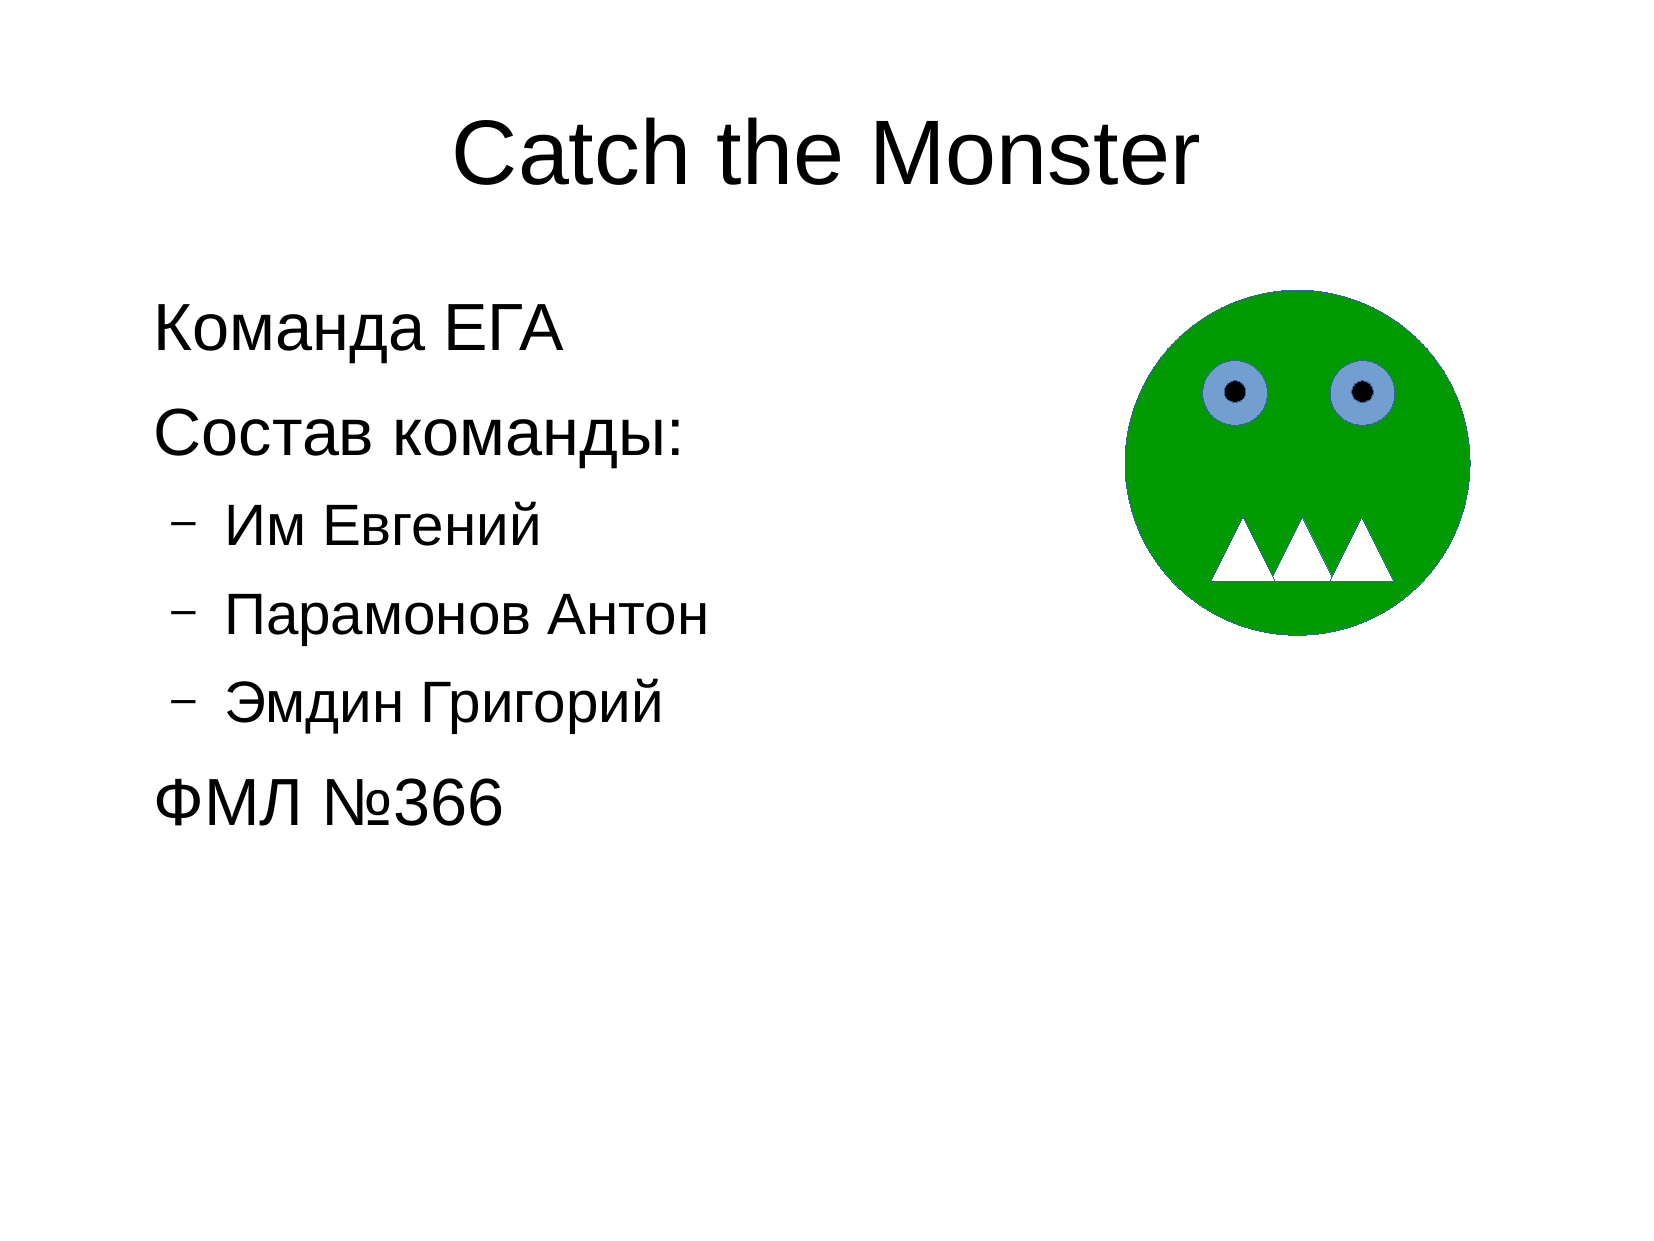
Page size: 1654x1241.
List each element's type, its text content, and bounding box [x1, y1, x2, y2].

title Catch the Monster [82, 49, 1571, 257]
text_box [1125, 290, 1471, 636]
list Команда ЕГА Состав команды: Им Евгений Парамонов Антон Эмдин Григорий ФМЛ №366 [82, 290, 1571, 1010]
